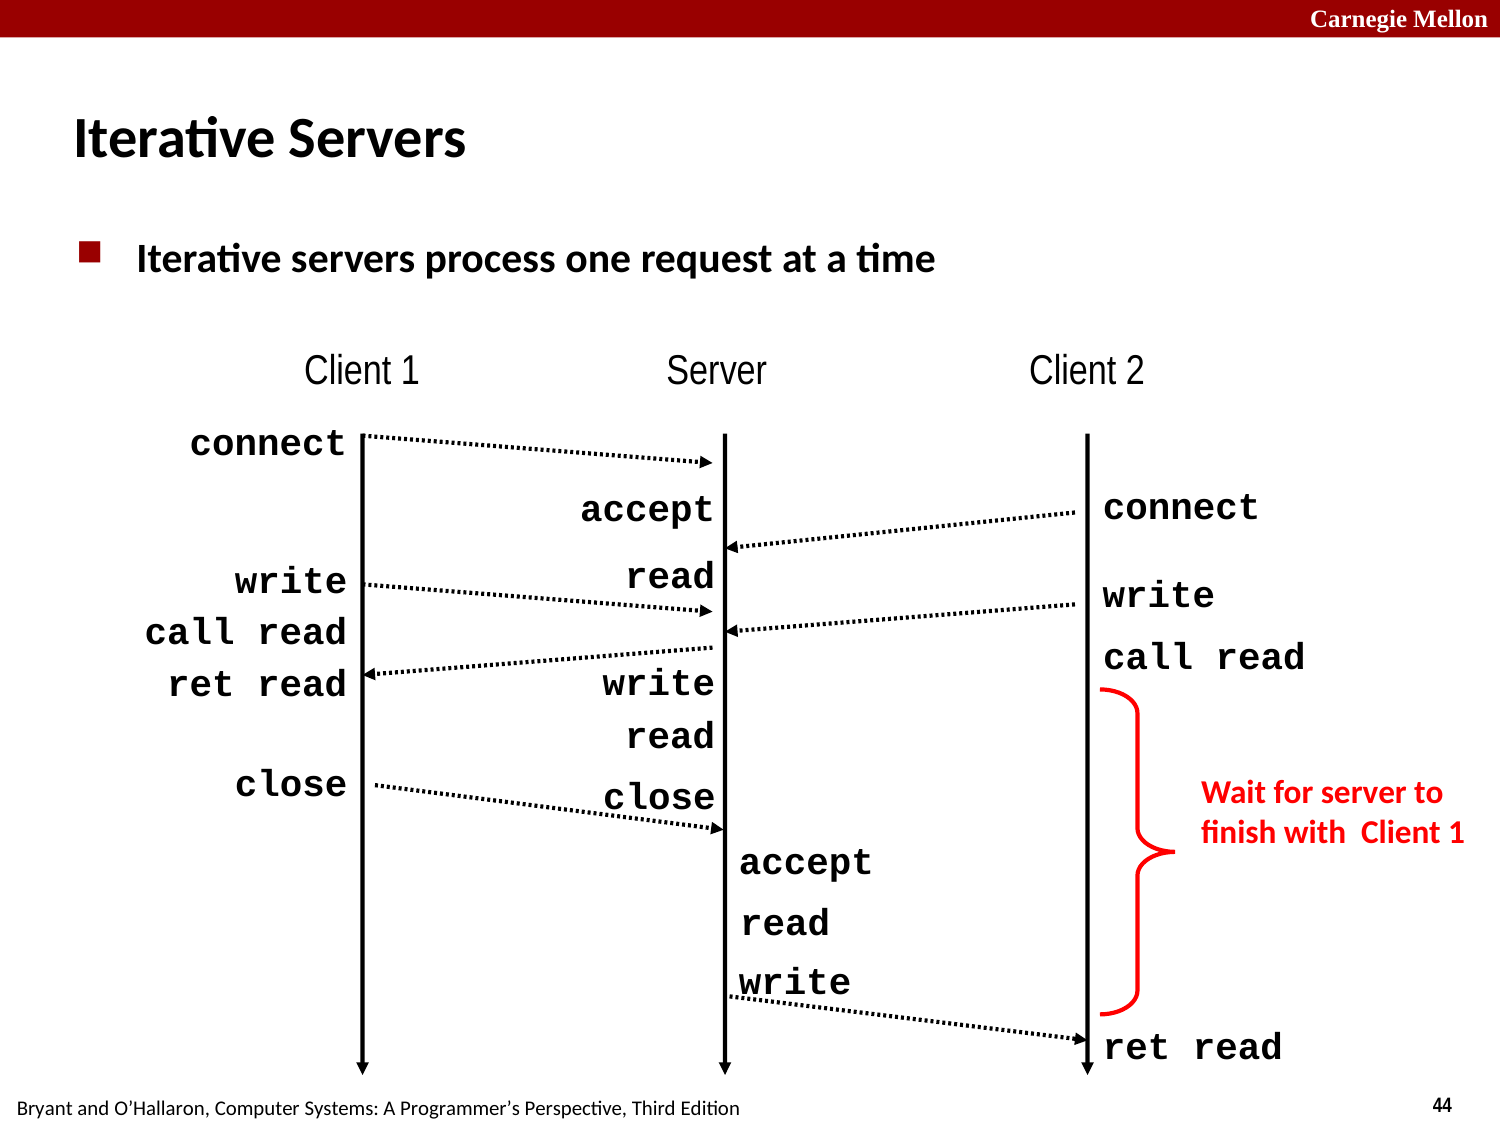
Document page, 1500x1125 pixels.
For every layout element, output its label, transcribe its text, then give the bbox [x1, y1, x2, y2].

text_box read [725, 890, 846, 949]
text_box accept [724, 829, 889, 890]
text_box connect [174, 410, 362, 471]
text_box Server [651, 335, 783, 401]
text_box write [219, 548, 362, 599]
text_box call read [1088, 624, 1321, 685]
text_box read [610, 543, 731, 604]
text_box Client 1 [289, 335, 435, 401]
list Iterative servers process one request at a time [65, 223, 1361, 1040]
text_box Wait for server to finish with Client 1 [1186, 762, 1500, 858]
title Iterative Servers [58, 71, 1304, 197]
text_box ret read [1088, 1014, 1298, 1075]
text_box write [724, 949, 867, 1010]
text_box connect [1088, 474, 1276, 535]
text_box call read [129, 599, 362, 660]
text_box ret read [151, 651, 362, 712]
text_box write [588, 650, 731, 711]
text_box close [219, 751, 362, 812]
text_box read [610, 703, 731, 764]
text_box close [588, 764, 731, 825]
text_box accept [565, 476, 731, 537]
text_box write [1088, 562, 1231, 623]
text_box Client 2 [1014, 335, 1160, 401]
